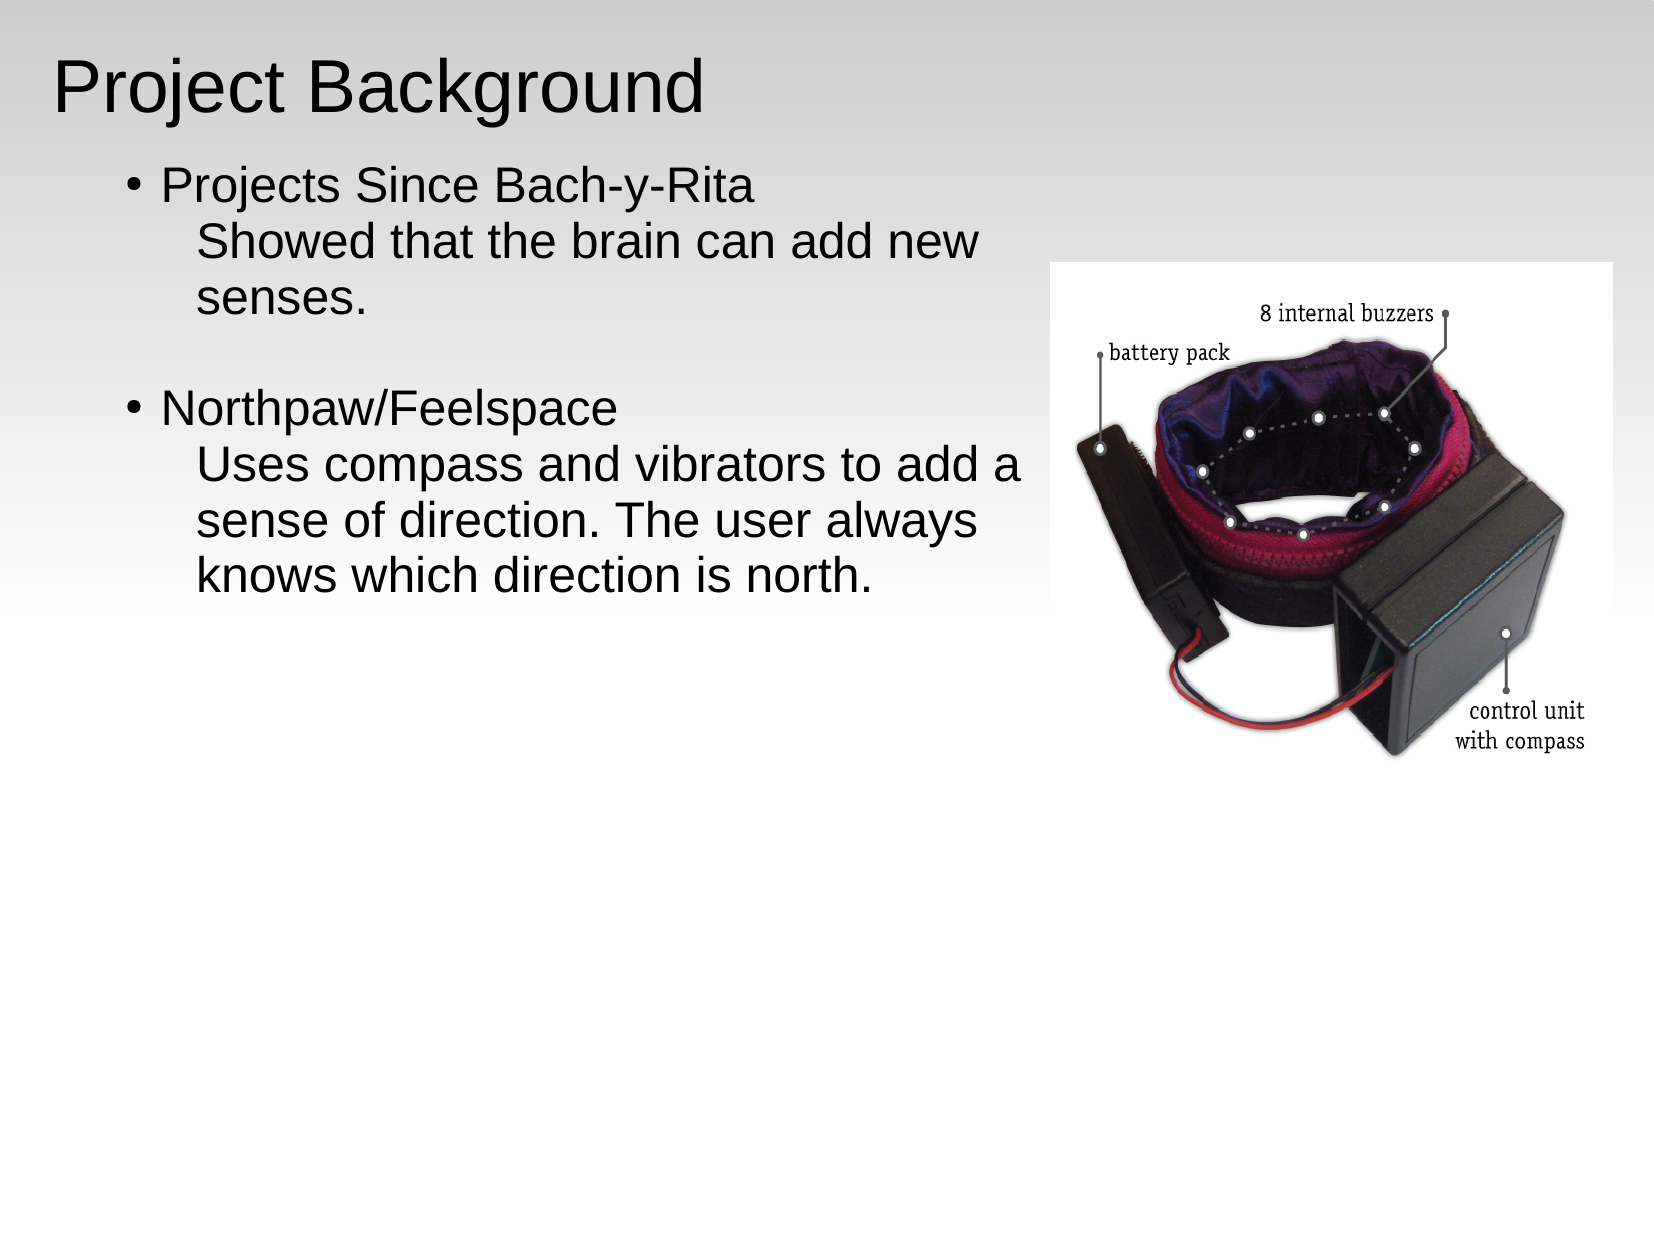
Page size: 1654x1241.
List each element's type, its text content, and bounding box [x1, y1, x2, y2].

text_box Projects Since Bach-y-Rita Showed that the brain can add new senses. Northpaw/Feelspace Uses compass and vibrators to add a sense of direction. The user always knows which direction is north. [75, 150, 1126, 1163]
picture [1050, 262, 1613, 788]
text_box Project Background [37, 37, 723, 137]
